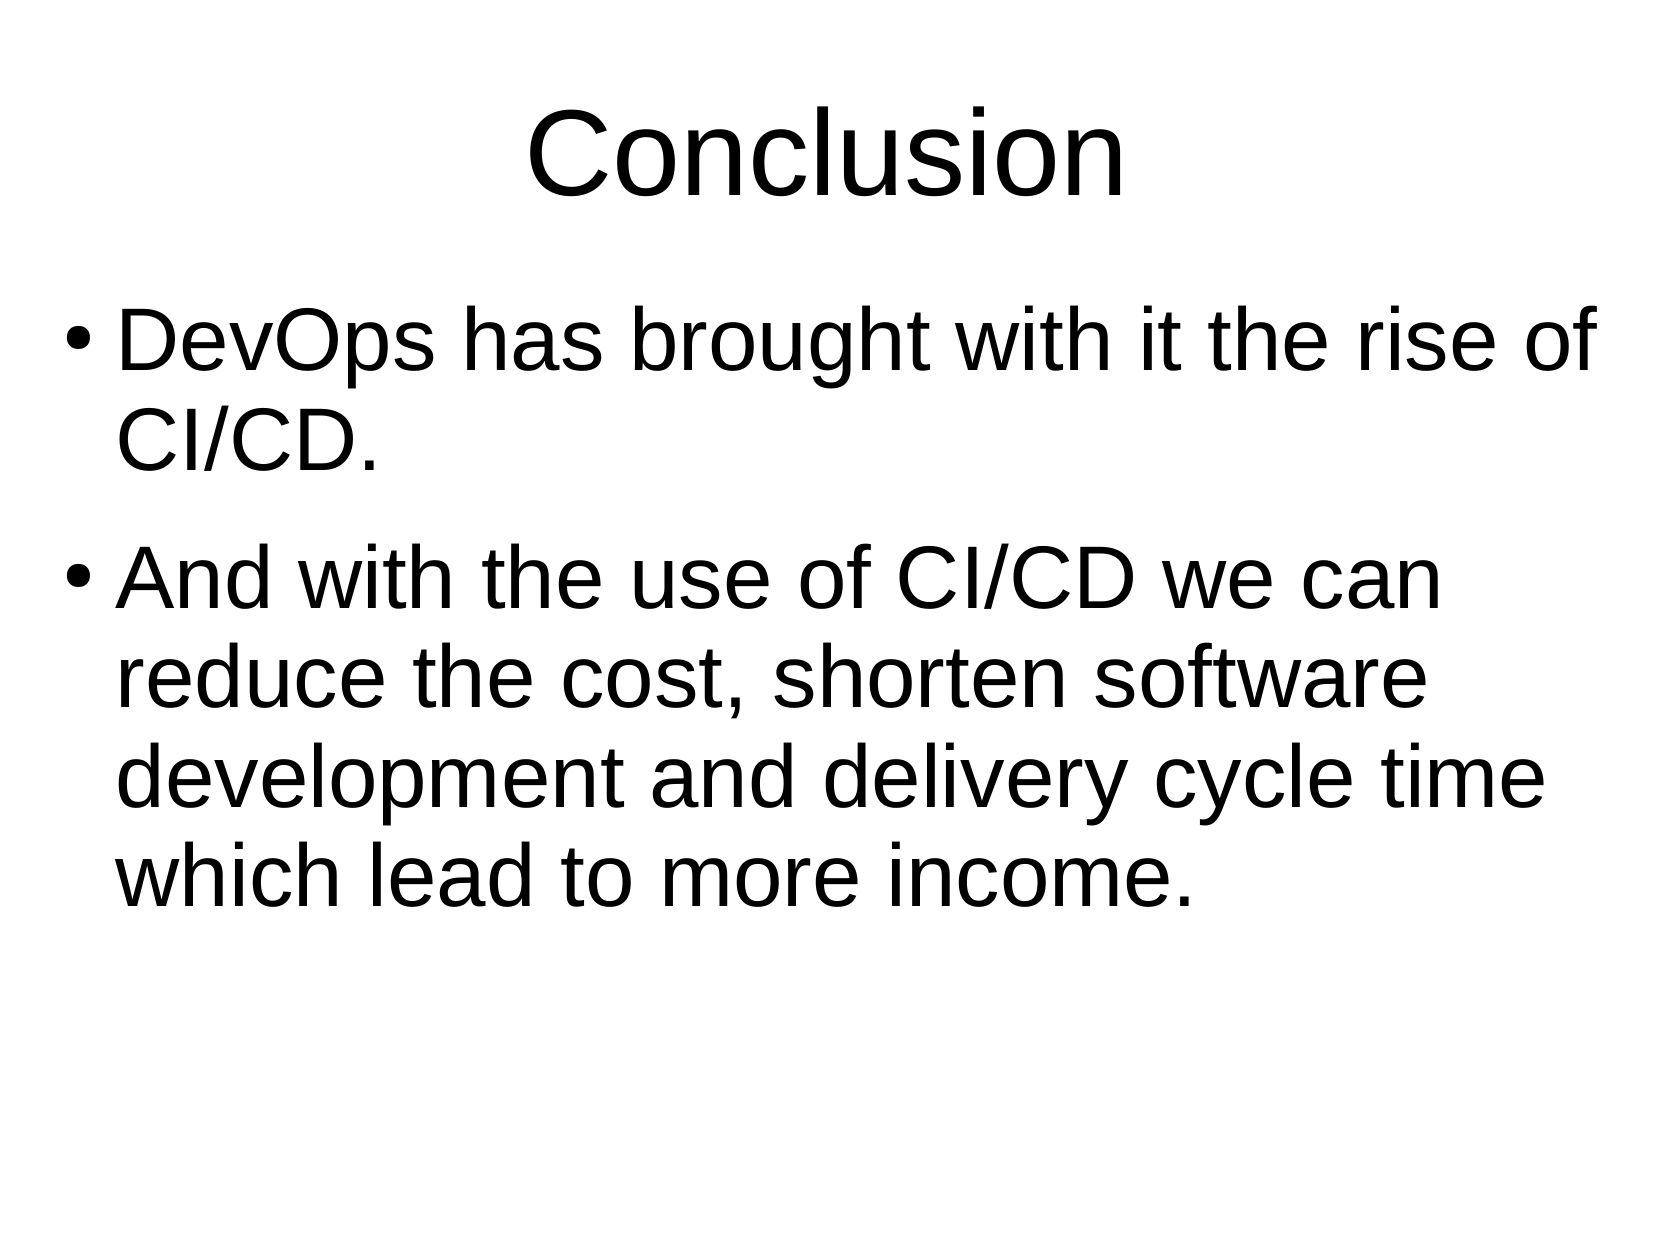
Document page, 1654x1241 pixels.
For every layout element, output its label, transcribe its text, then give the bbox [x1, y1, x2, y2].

list DevOps has brought with it the rise of CI/CD. And with the use of CI/CD we can reduce the cost, shorten software development and delivery cycle time which lead to more income. [45, 290, 1606, 1010]
title Conclusion [82, 49, 1571, 257]
